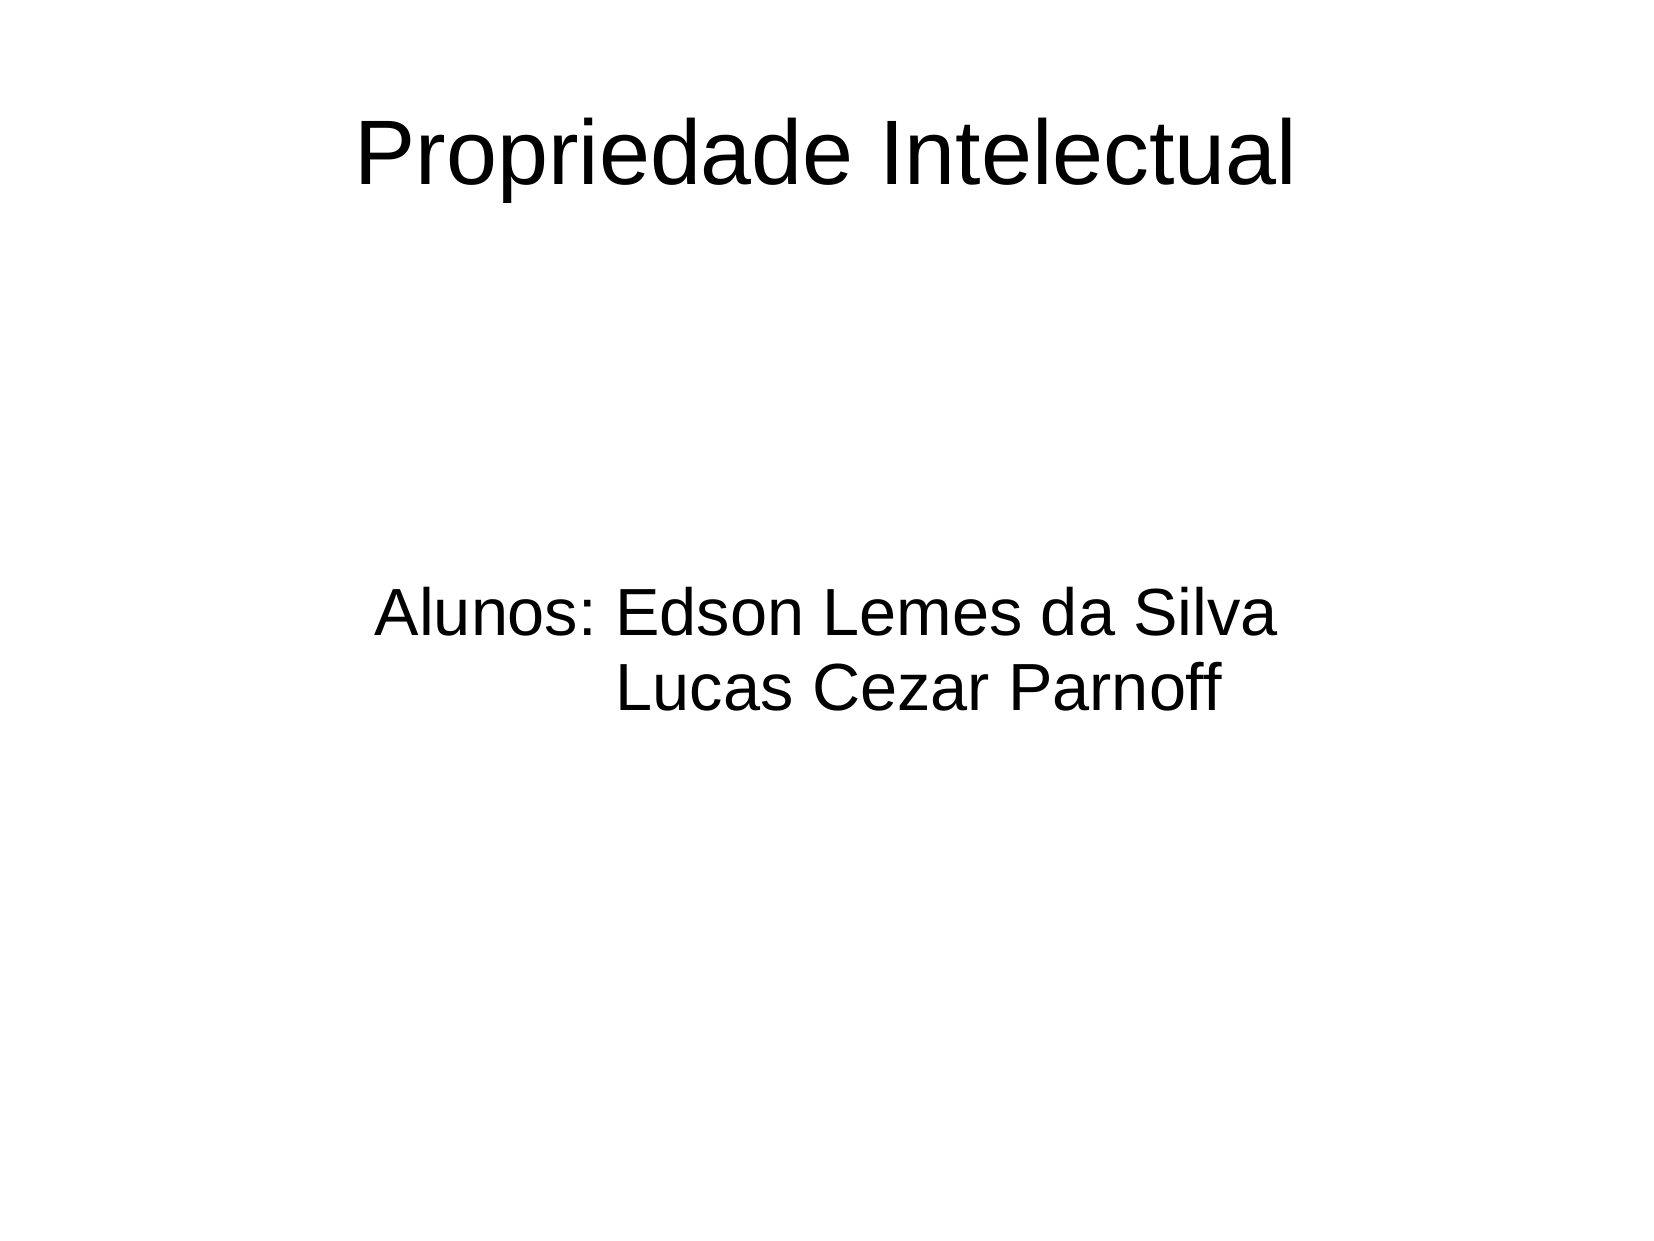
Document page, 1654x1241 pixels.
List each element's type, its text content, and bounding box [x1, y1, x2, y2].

title Propriedade Intelectual [82, 49, 1571, 257]
subtitle Alunos: Edson Lemes da Silva Lucas Cezar Parnoff [82, 290, 1571, 1010]
